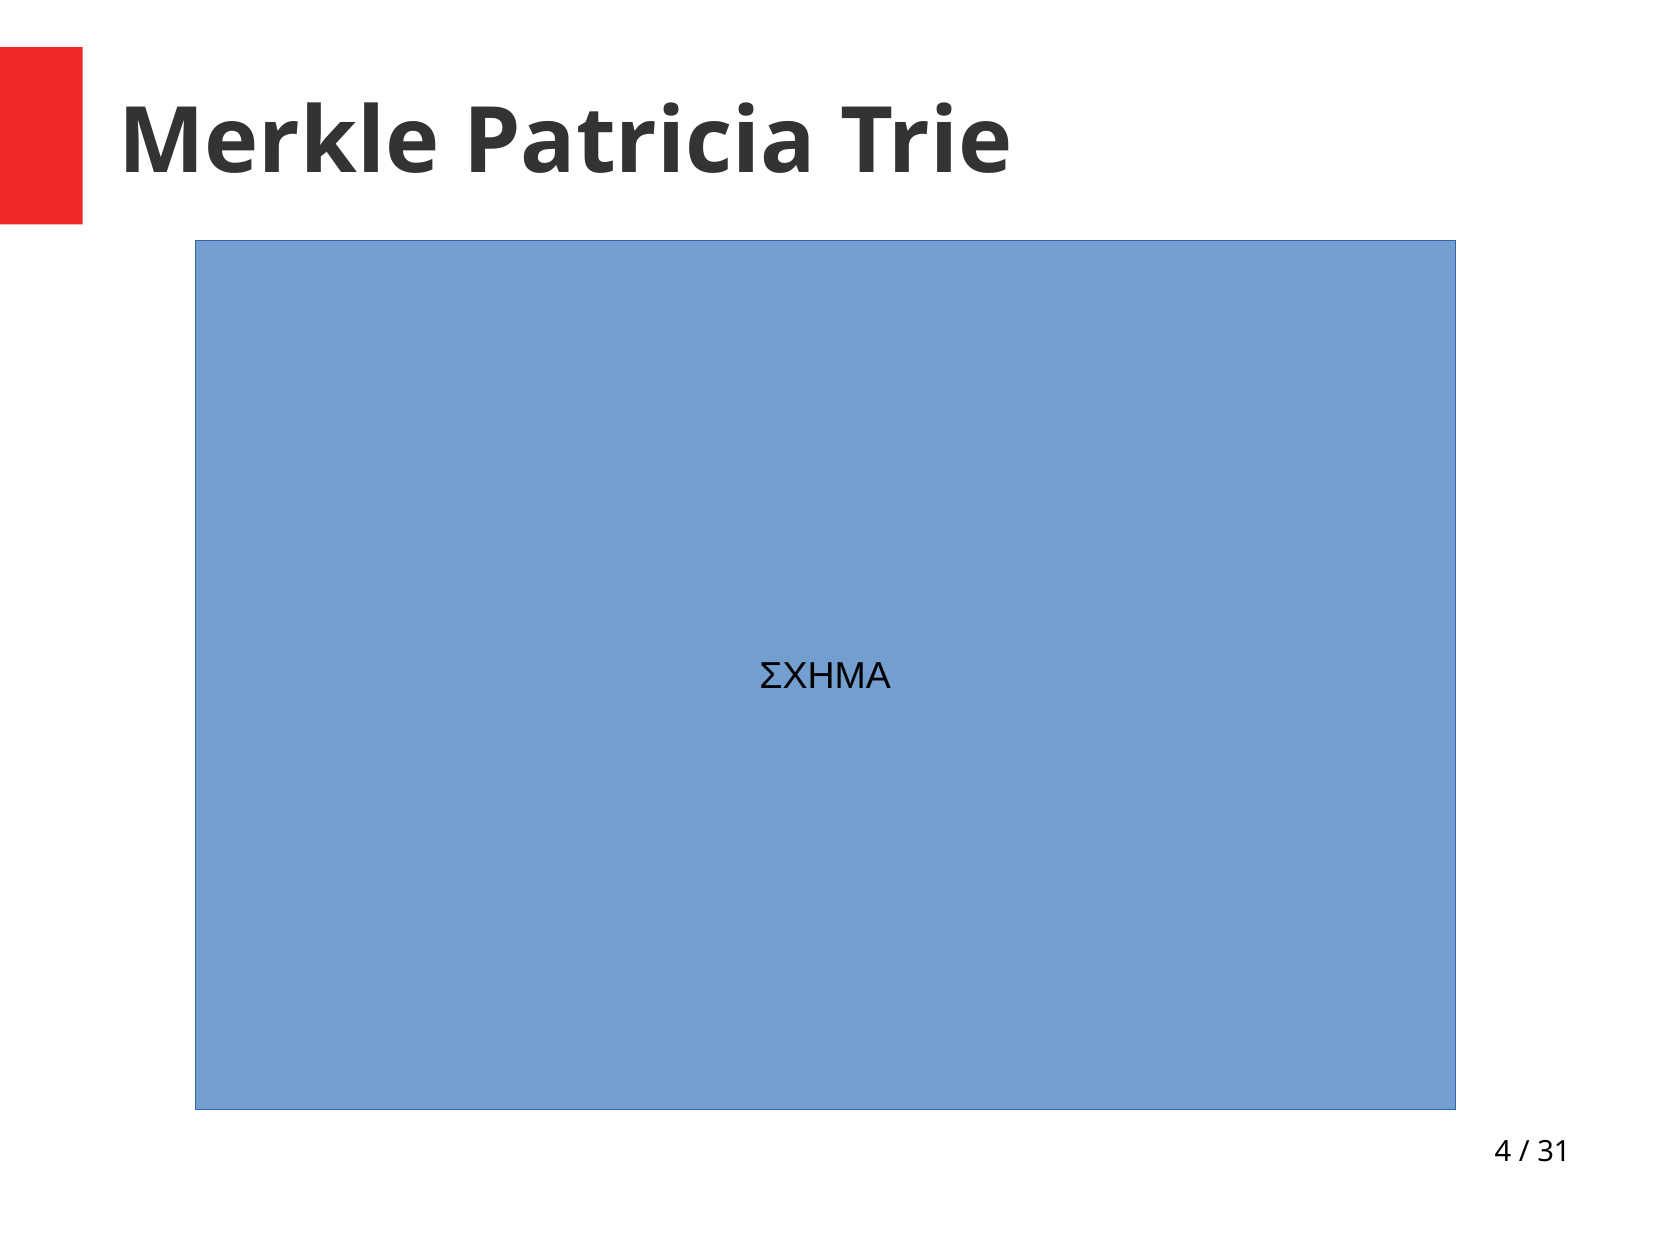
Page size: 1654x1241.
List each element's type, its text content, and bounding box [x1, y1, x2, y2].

text_box ΣΧΗΜΑ [195, 240, 1456, 1110]
title Merkle Patricia Trie [118, 33, 1571, 241]
